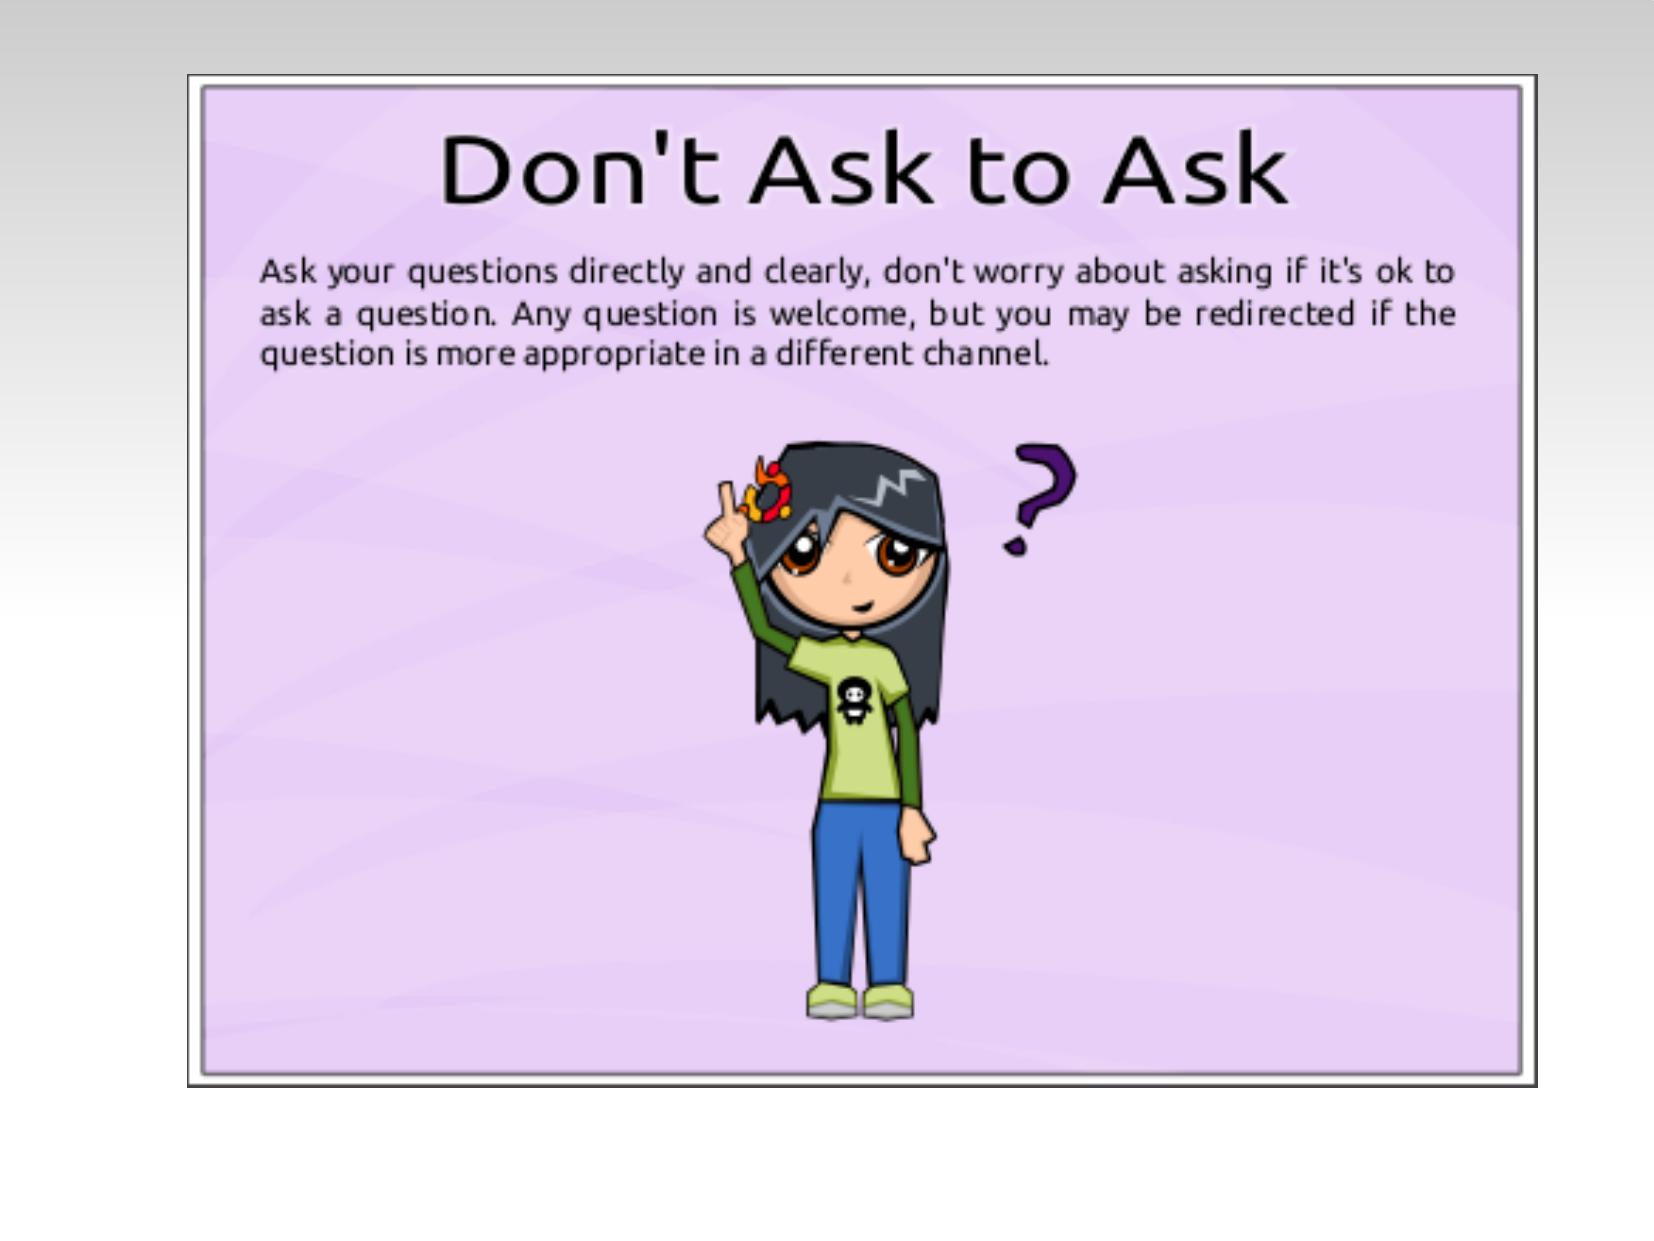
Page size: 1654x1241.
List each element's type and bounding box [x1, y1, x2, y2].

picture [187, 74, 1538, 1088]
